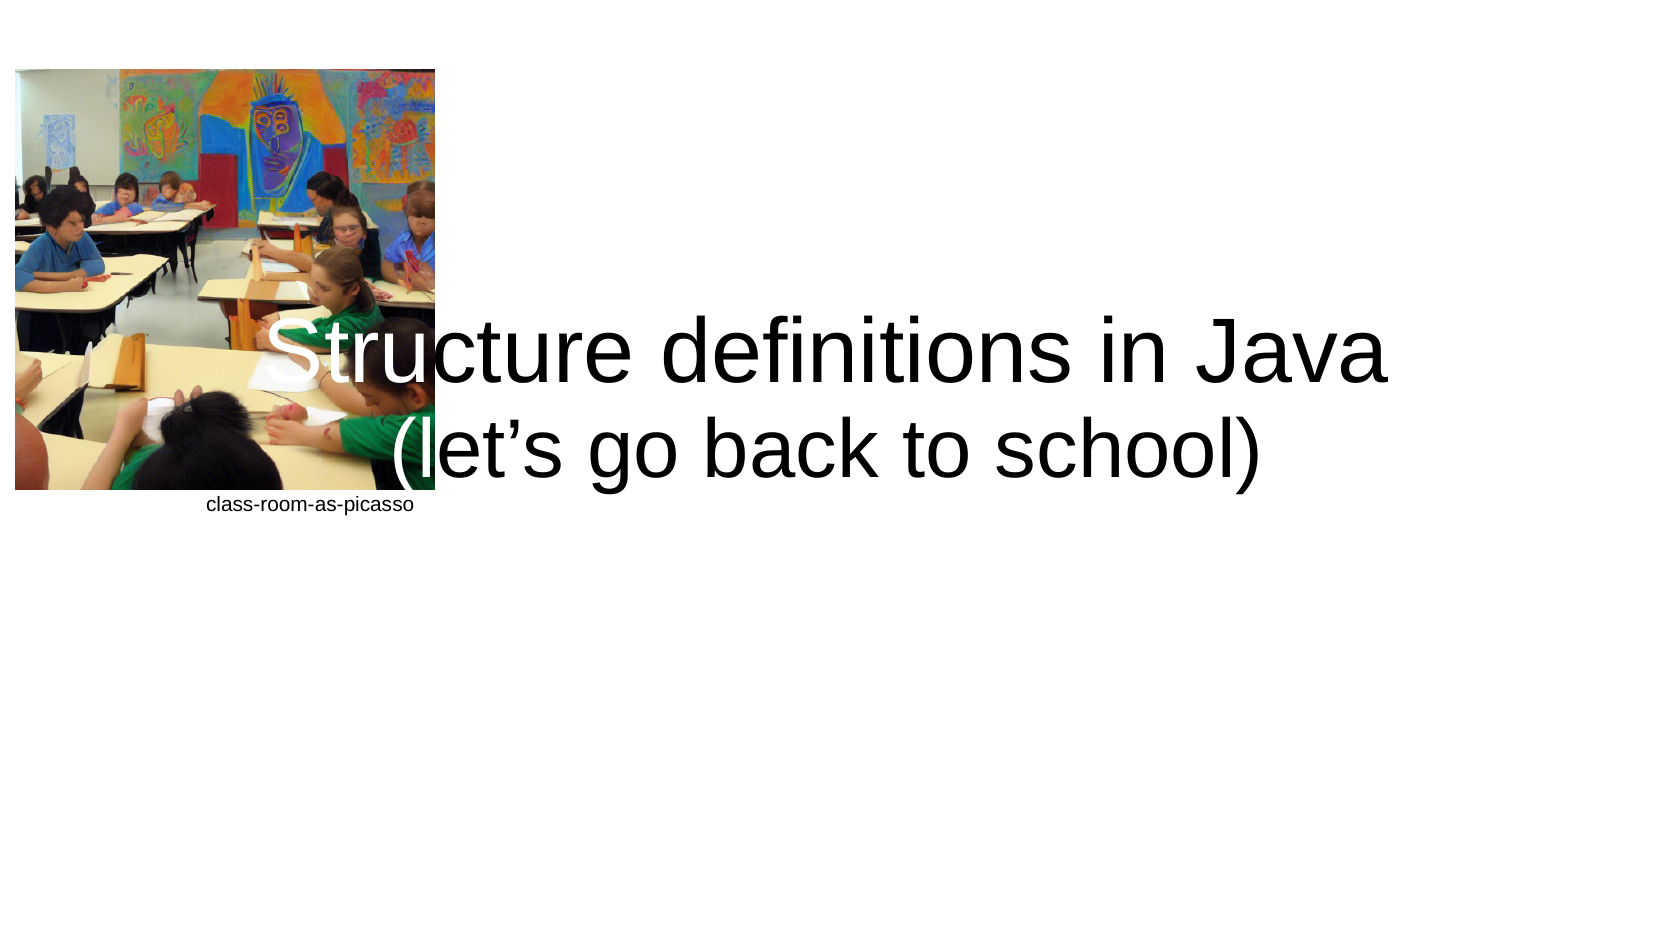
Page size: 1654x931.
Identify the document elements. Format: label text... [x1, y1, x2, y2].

text_box class-room-as-picasso [191, 485, 430, 524]
picture [15, 69, 82, 490]
subtitle Structure definitions in Java (let’s go back to school) [82, 37, 1571, 757]
